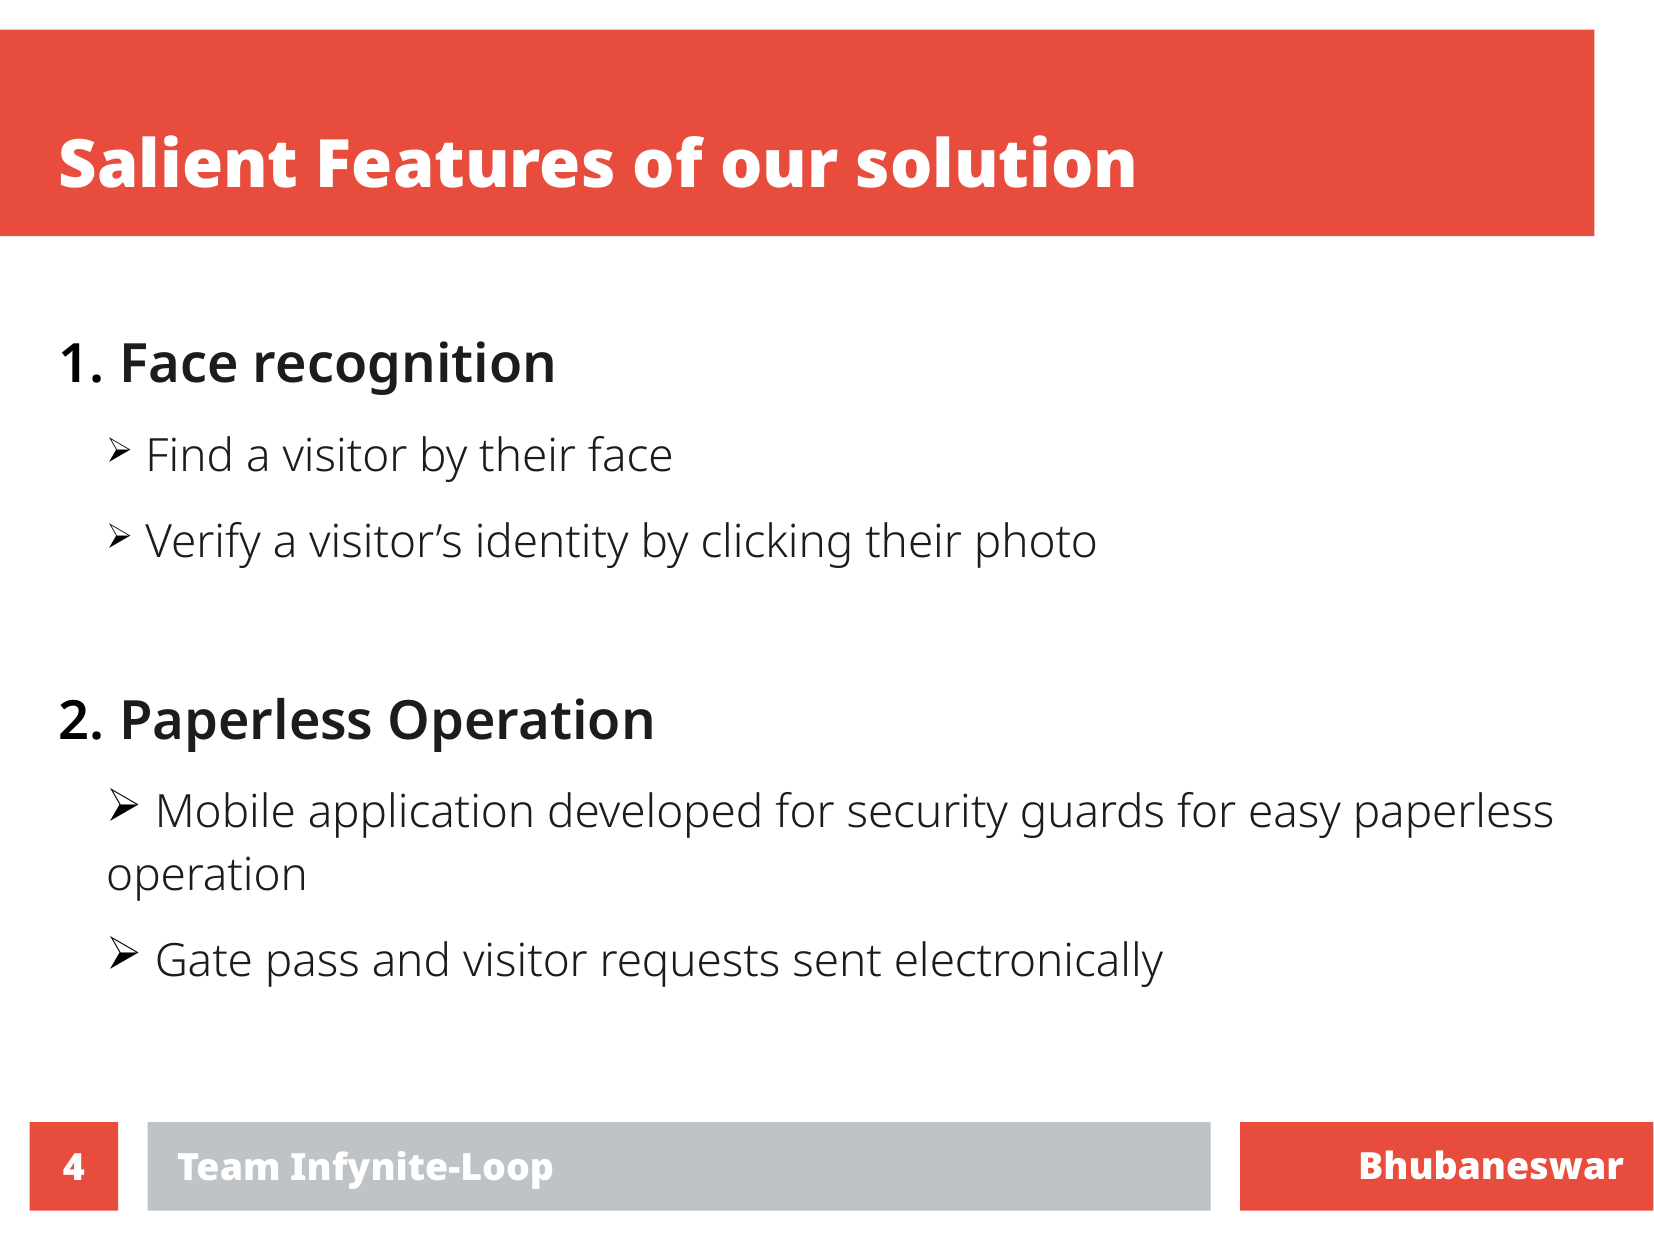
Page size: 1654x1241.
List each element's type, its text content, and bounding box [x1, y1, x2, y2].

title Salient Features of our solution [59, 59, 1595, 207]
list Face recognition Find a visitor by their face Verify a visitor’s identity by clicking their photo Paperless Operation Mobile application developed for security guards for easy paperless operation Gate pass and visitor requests sent electronically [59, 324, 1565, 1093]
